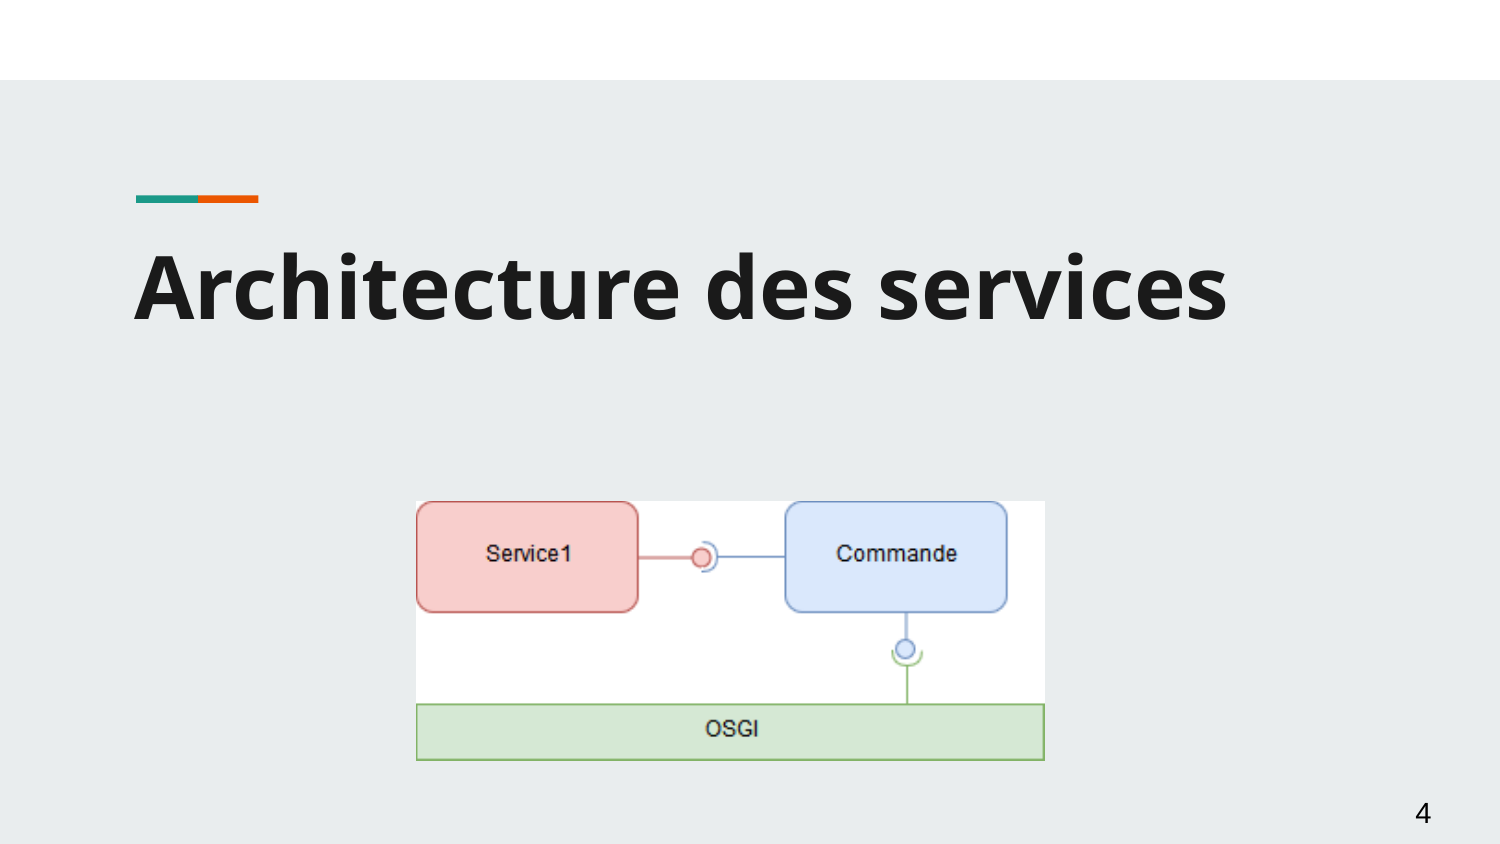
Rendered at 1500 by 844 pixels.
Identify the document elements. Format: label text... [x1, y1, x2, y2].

picture [416, 501, 1045, 761]
slide_number <numéro> [1400, 779, 1491, 844]
title Architecture des services [119, 216, 1381, 490]
